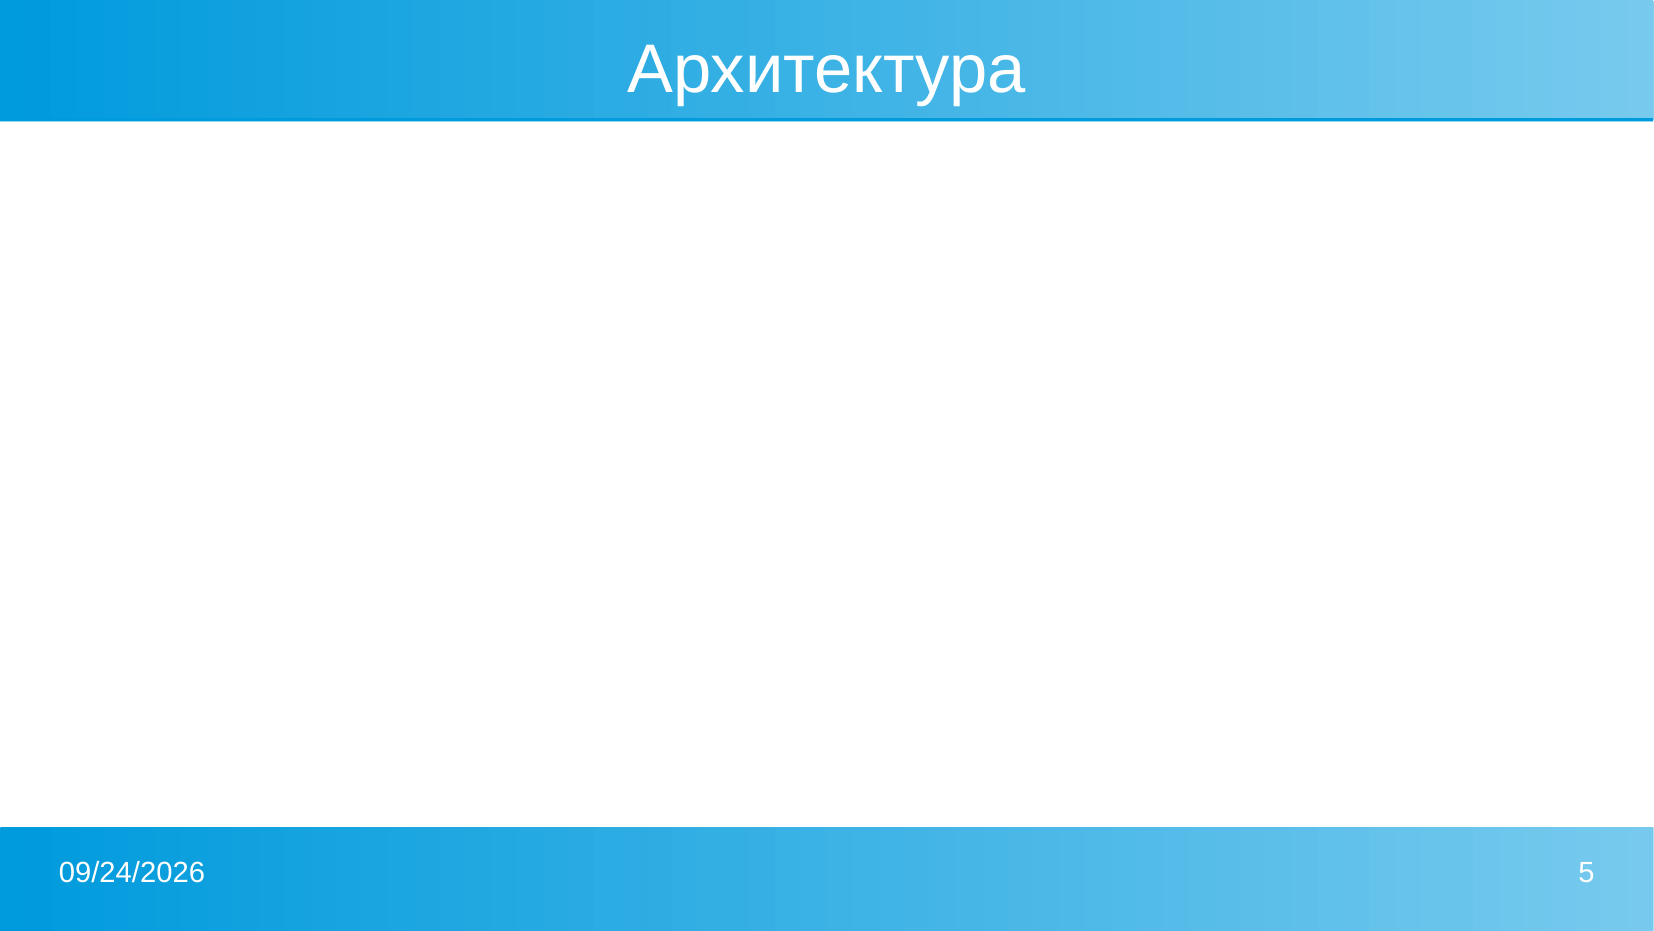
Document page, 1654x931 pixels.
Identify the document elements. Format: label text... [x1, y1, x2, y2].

title Архитектура [59, 29, 1595, 108]
